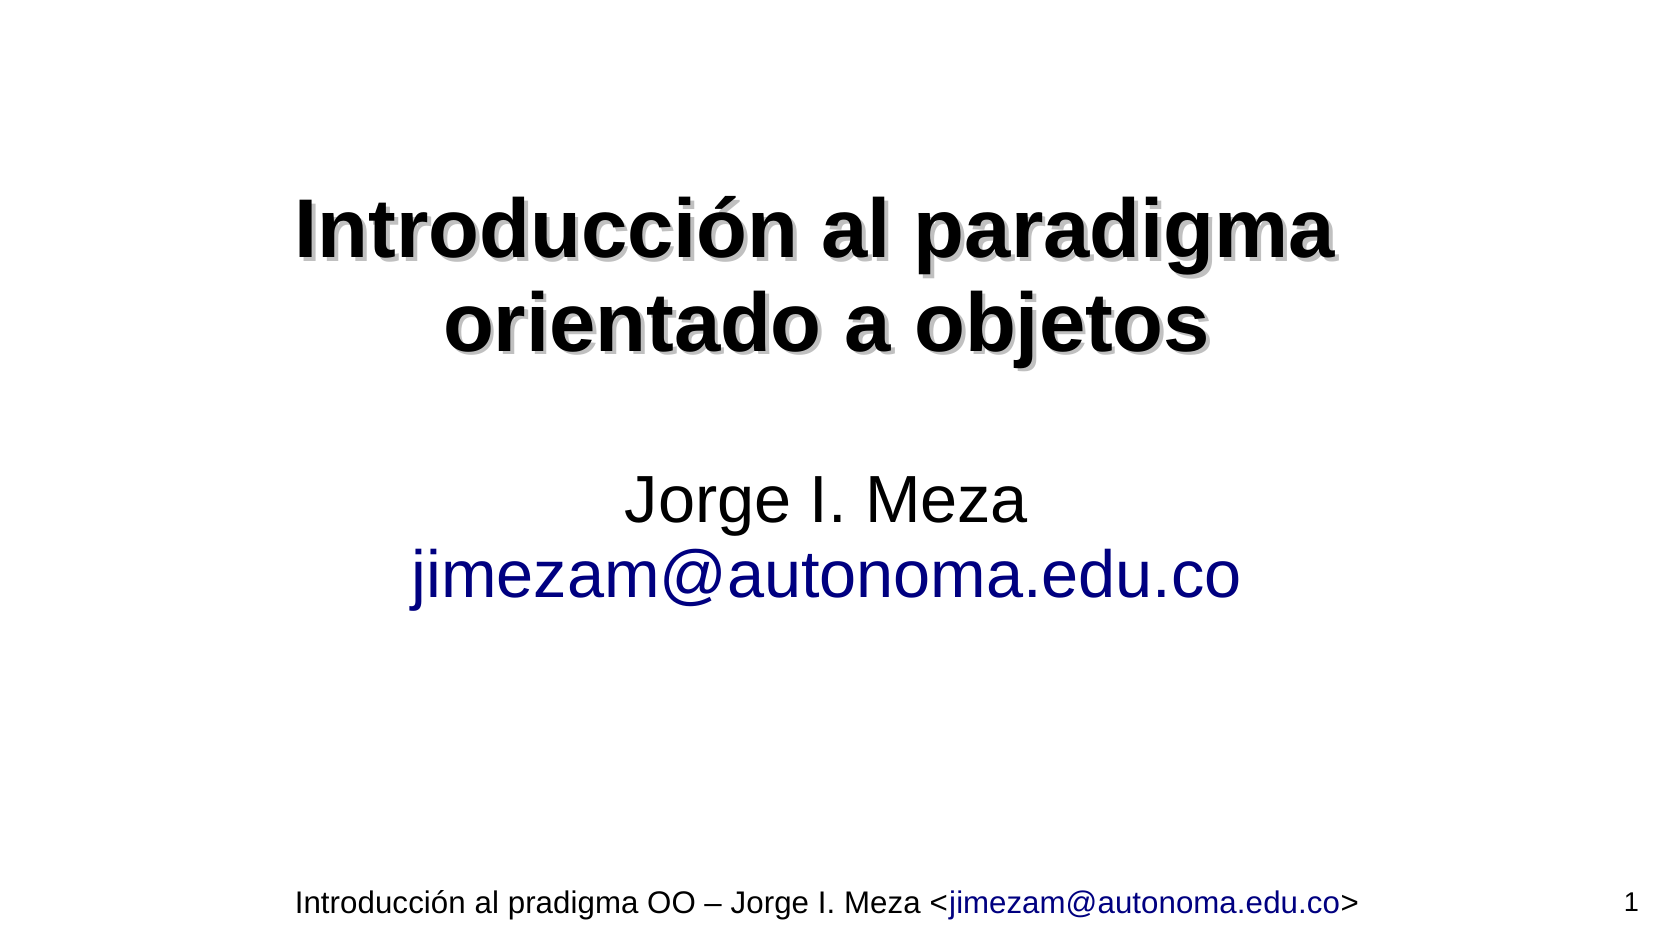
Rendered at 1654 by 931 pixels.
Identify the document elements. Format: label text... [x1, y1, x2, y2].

subtitle Introducción al paradigma orientado a objetos Jorge I. Meza jimezam@autonoma.edu.co [82, 37, 1571, 757]
